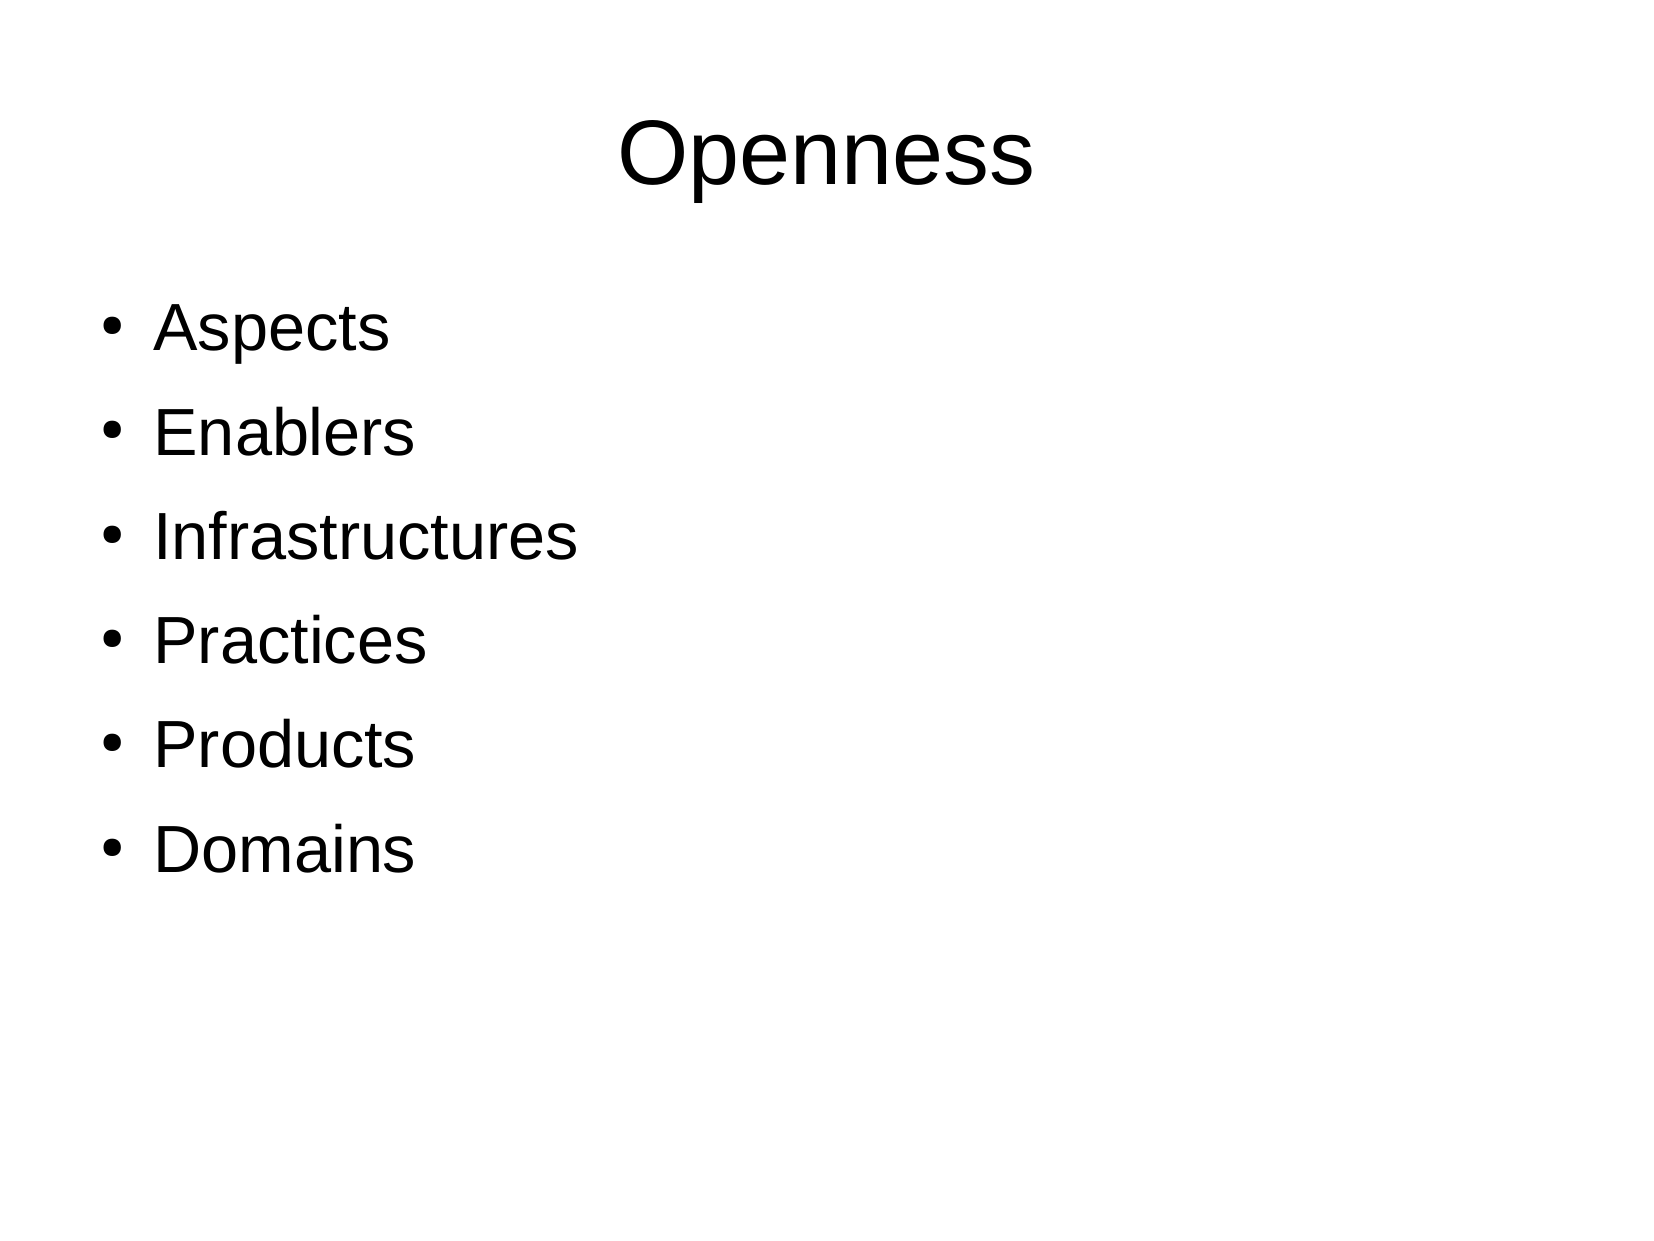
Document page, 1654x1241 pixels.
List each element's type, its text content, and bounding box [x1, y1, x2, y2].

list Aspects Enablers Infrastructures Practices Products Domains [82, 290, 1571, 1010]
title Openness [82, 49, 1571, 257]
